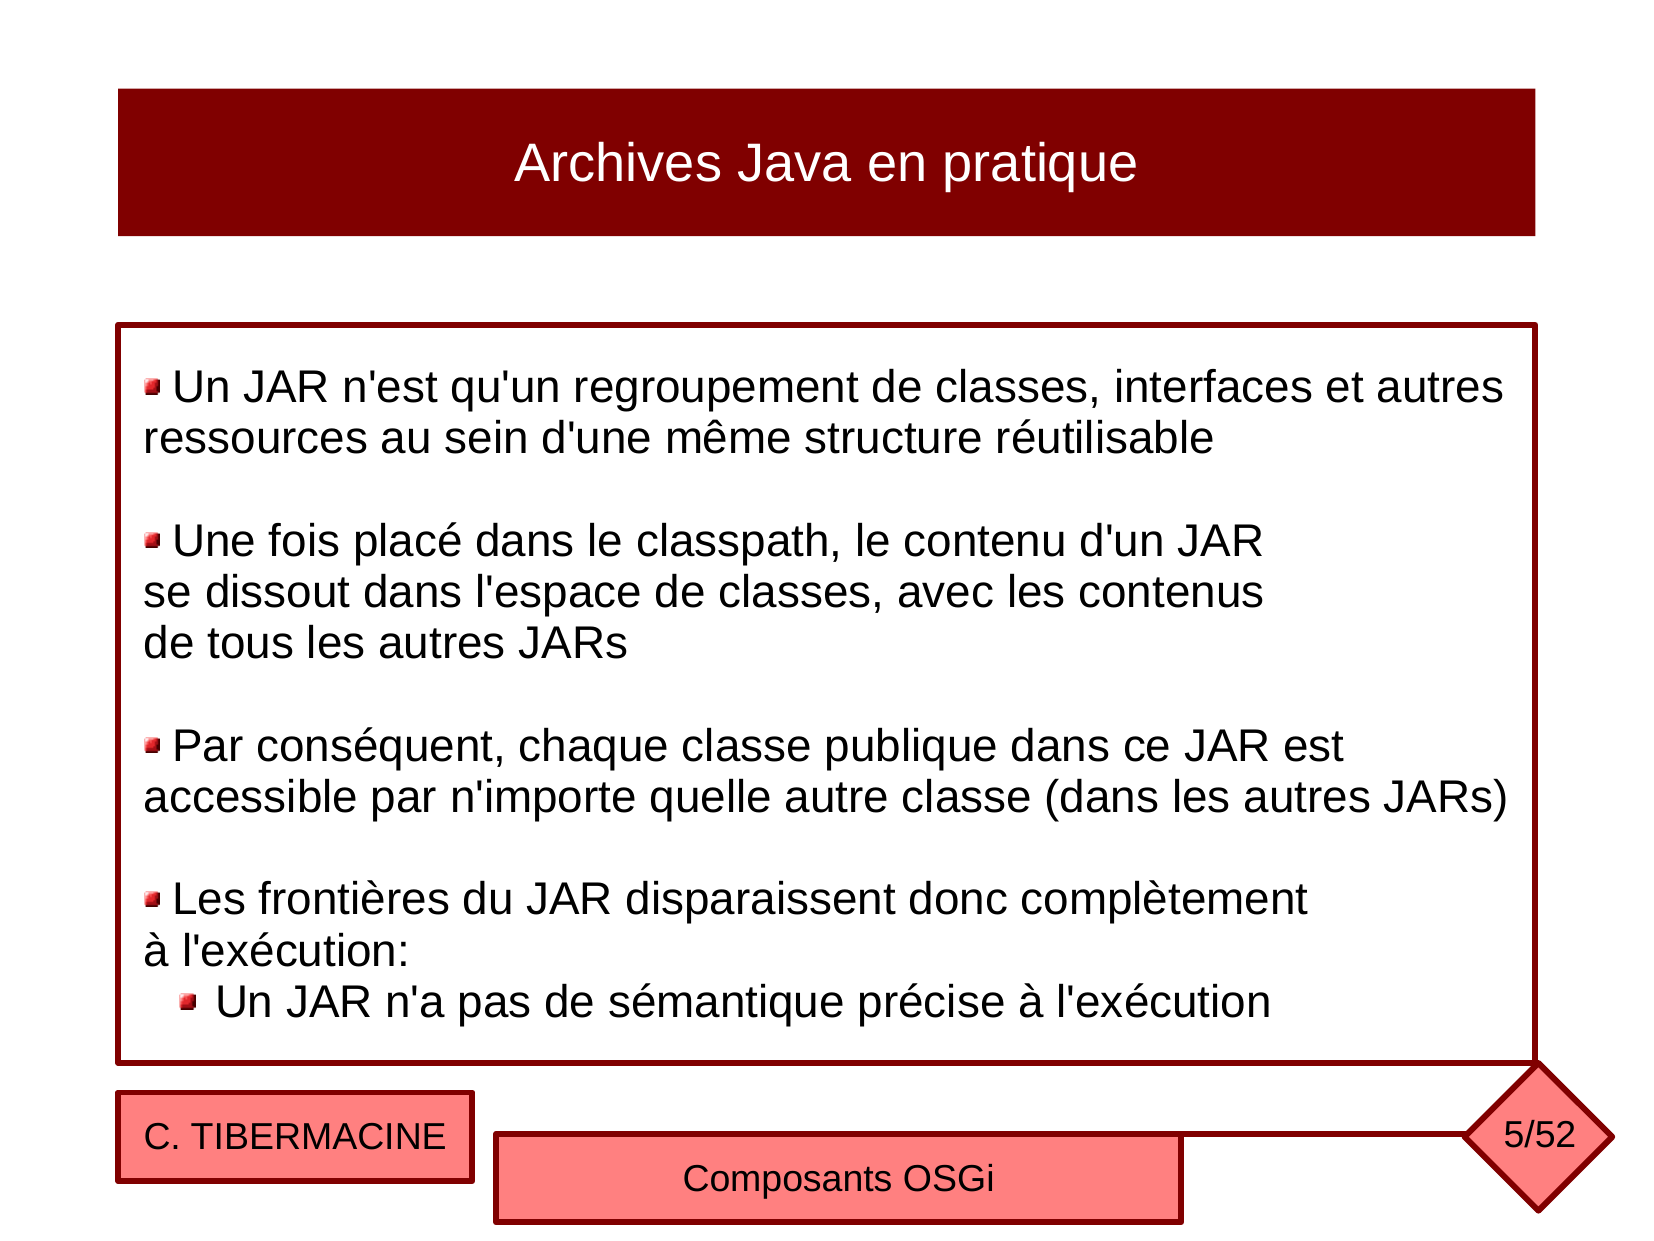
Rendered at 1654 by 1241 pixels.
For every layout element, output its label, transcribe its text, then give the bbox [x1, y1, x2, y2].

text_box [1496, 1062, 1581, 1105]
text_box Composants OSGi [496, 1133, 1182, 1223]
text_box Archives Java en pratique [118, 88, 1536, 237]
picture [144, 891, 160, 907]
picture [179, 993, 196, 1010]
picture [144, 378, 160, 395]
picture [144, 532, 160, 548]
text_box [1490, 1163, 1587, 1211]
text_box <numéro>/52 [1488, 1105, 1654, 1163]
text_box Un JAR n'est qu'un regroupement de classes, interfaces et autres ressources au sein d'une même structure réutilisable Une fois placé dans le classpath, le contenu d'un JAR se dissout dans l'espace de classes, avec les contenus de tous les autres JARs Par conséquent, chaque classe publique dans ce JAR est accessible par n'importe quelle autre classe (dans les autres JARs) Les frontières du JAR disparaissent donc complètement à l'exécution: Un JAR n'a pas de sémantique précise à l'exécution [118, 324, 1536, 1063]
picture [144, 737, 160, 753]
text_box [1464, 1113, 1488, 1161]
text_box C. TIBERMACINE [118, 1092, 473, 1182]
